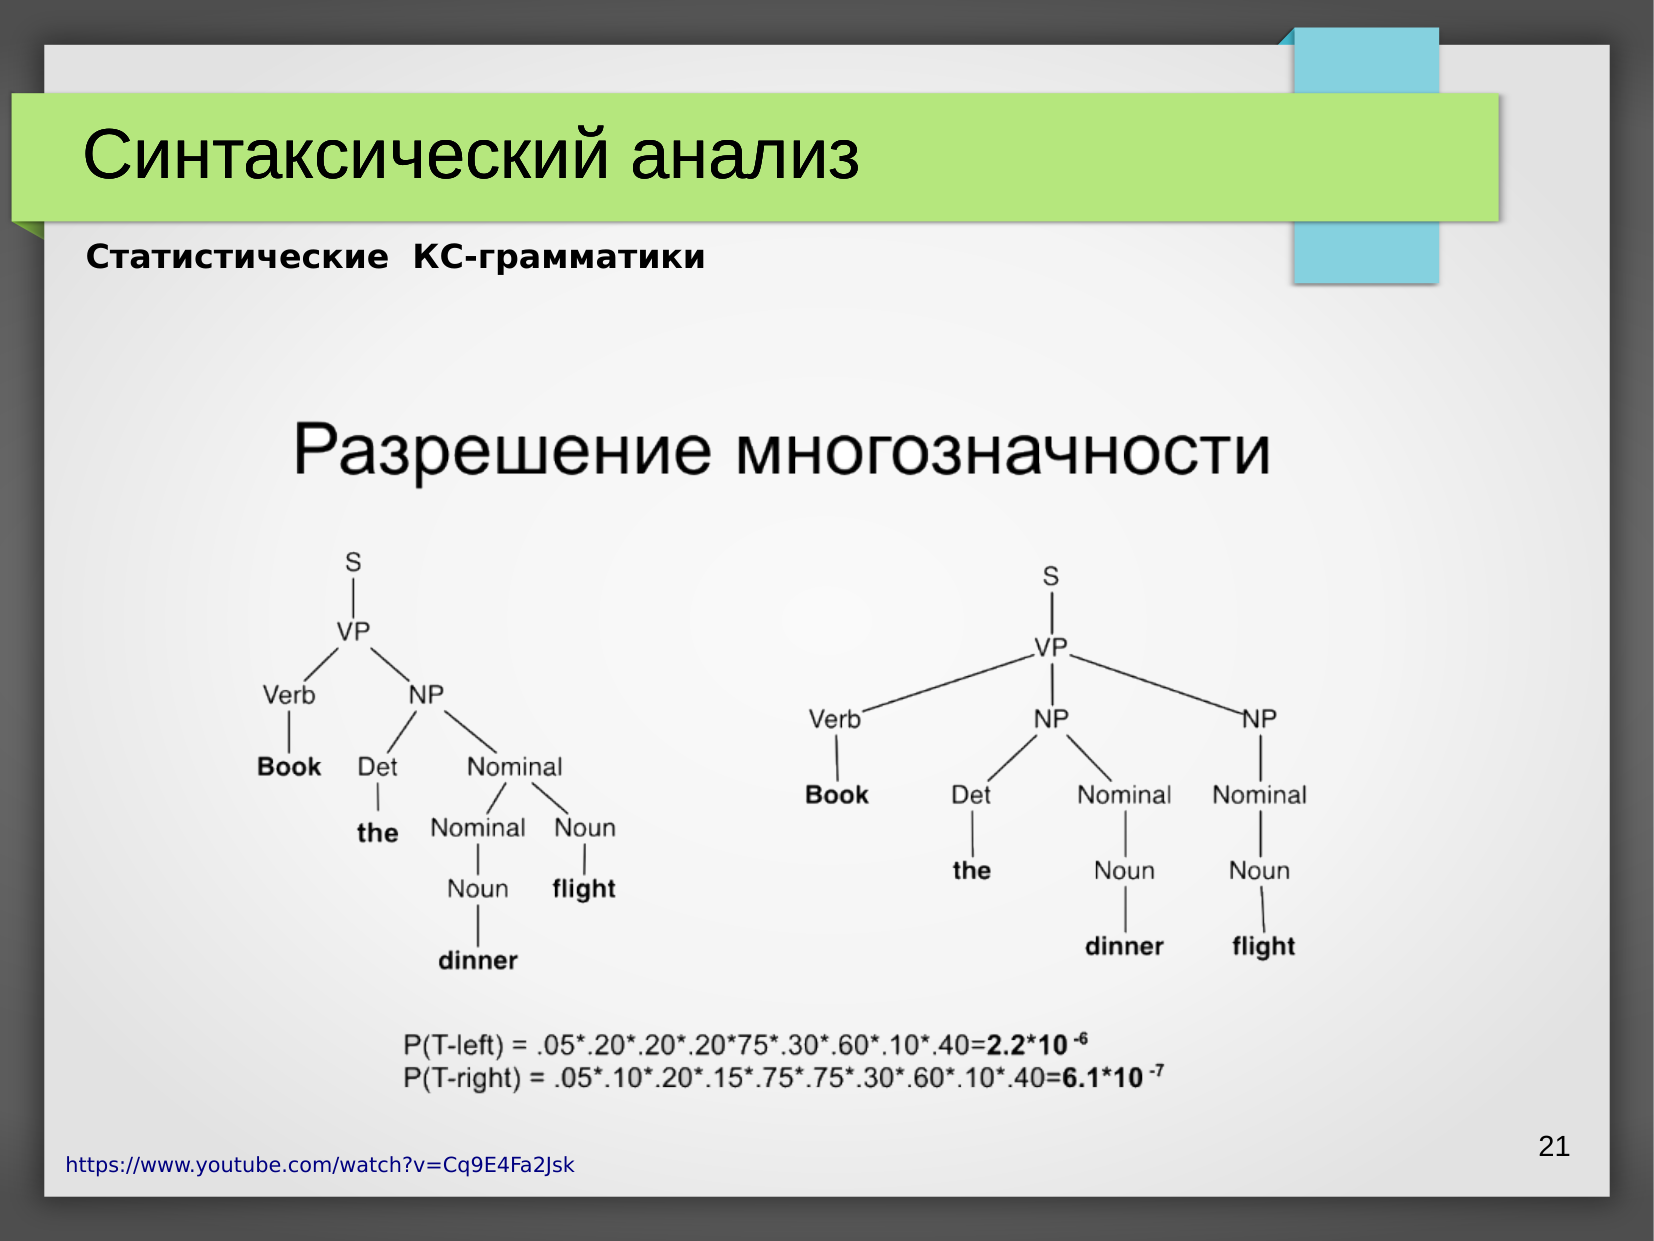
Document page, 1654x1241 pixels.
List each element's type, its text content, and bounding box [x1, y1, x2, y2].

title Синтаксический анализ [82, 114, 993, 194]
text_box https://www.youtube.com/watch?v=Cq9E4Fa2Jsk [50, 1145, 615, 1185]
picture [0, 0, 1654, 1241]
text_box Статистические КС-грамматики [70, 230, 1075, 296]
